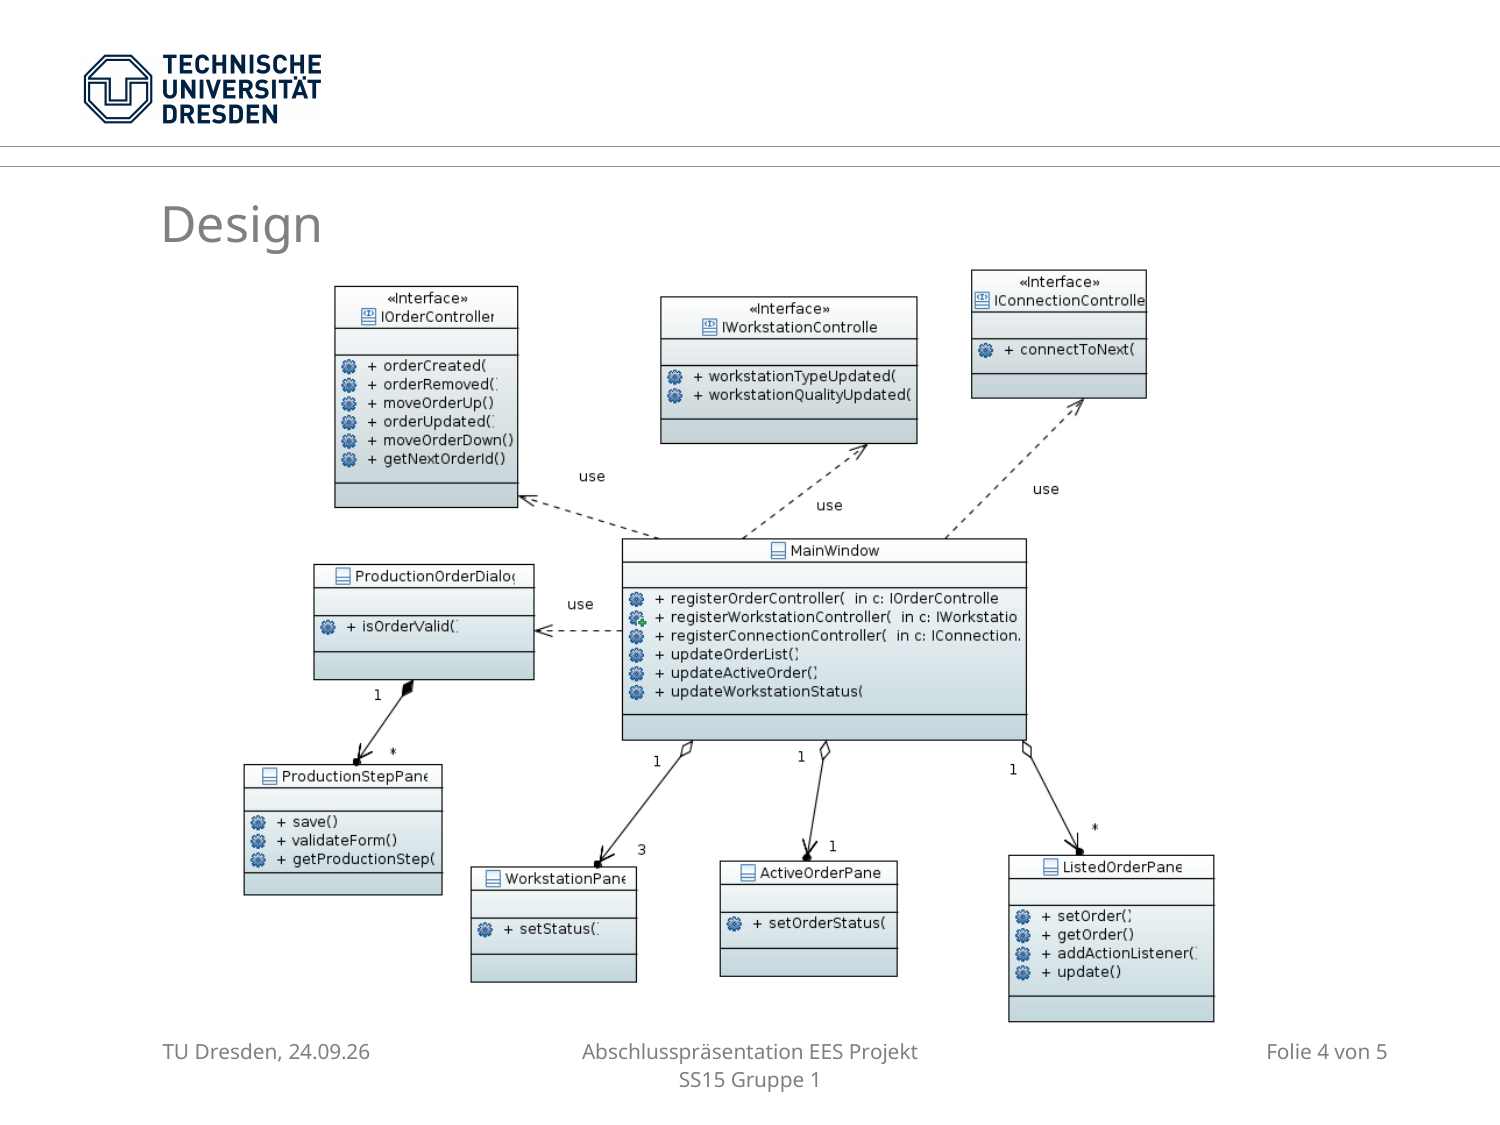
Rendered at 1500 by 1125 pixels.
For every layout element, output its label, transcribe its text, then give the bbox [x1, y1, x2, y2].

title Design [160, 155, 1392, 292]
picture [232, 258, 1268, 1034]
picture [83, 54, 321, 124]
